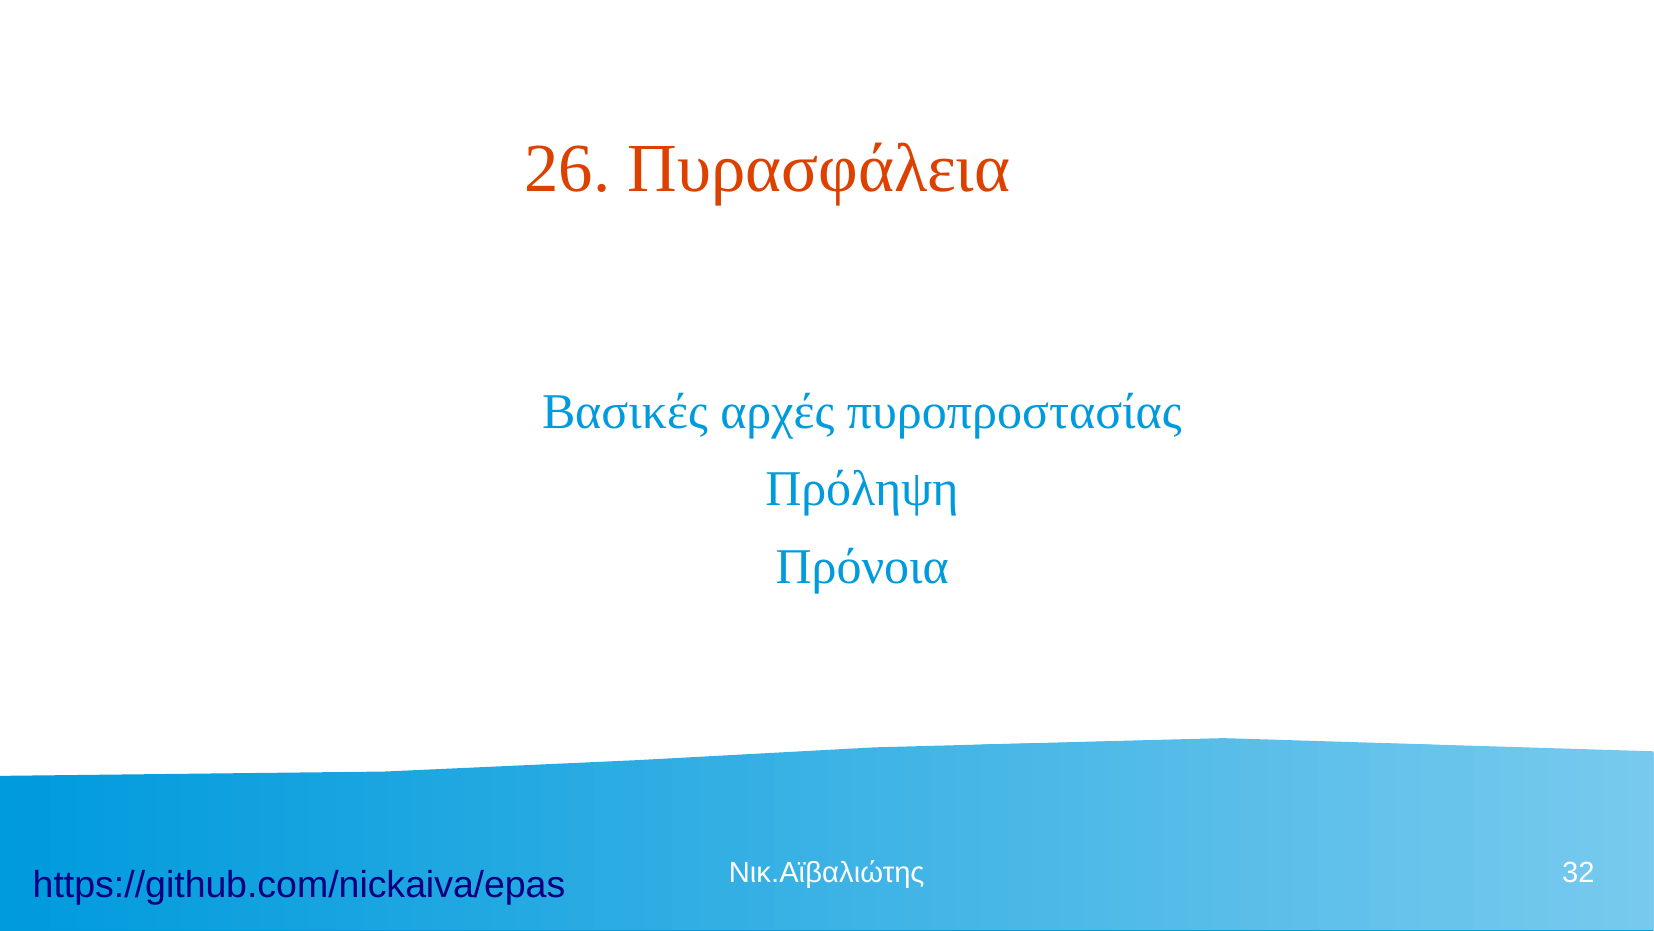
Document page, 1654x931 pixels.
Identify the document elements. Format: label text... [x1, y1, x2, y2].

list Βασικές αρχές πυροπροστασίας Πρόληψη Πρόνοια [59, 383, 1595, 650]
title 26. Πυρασφάλεια [29, 118, 1506, 296]
